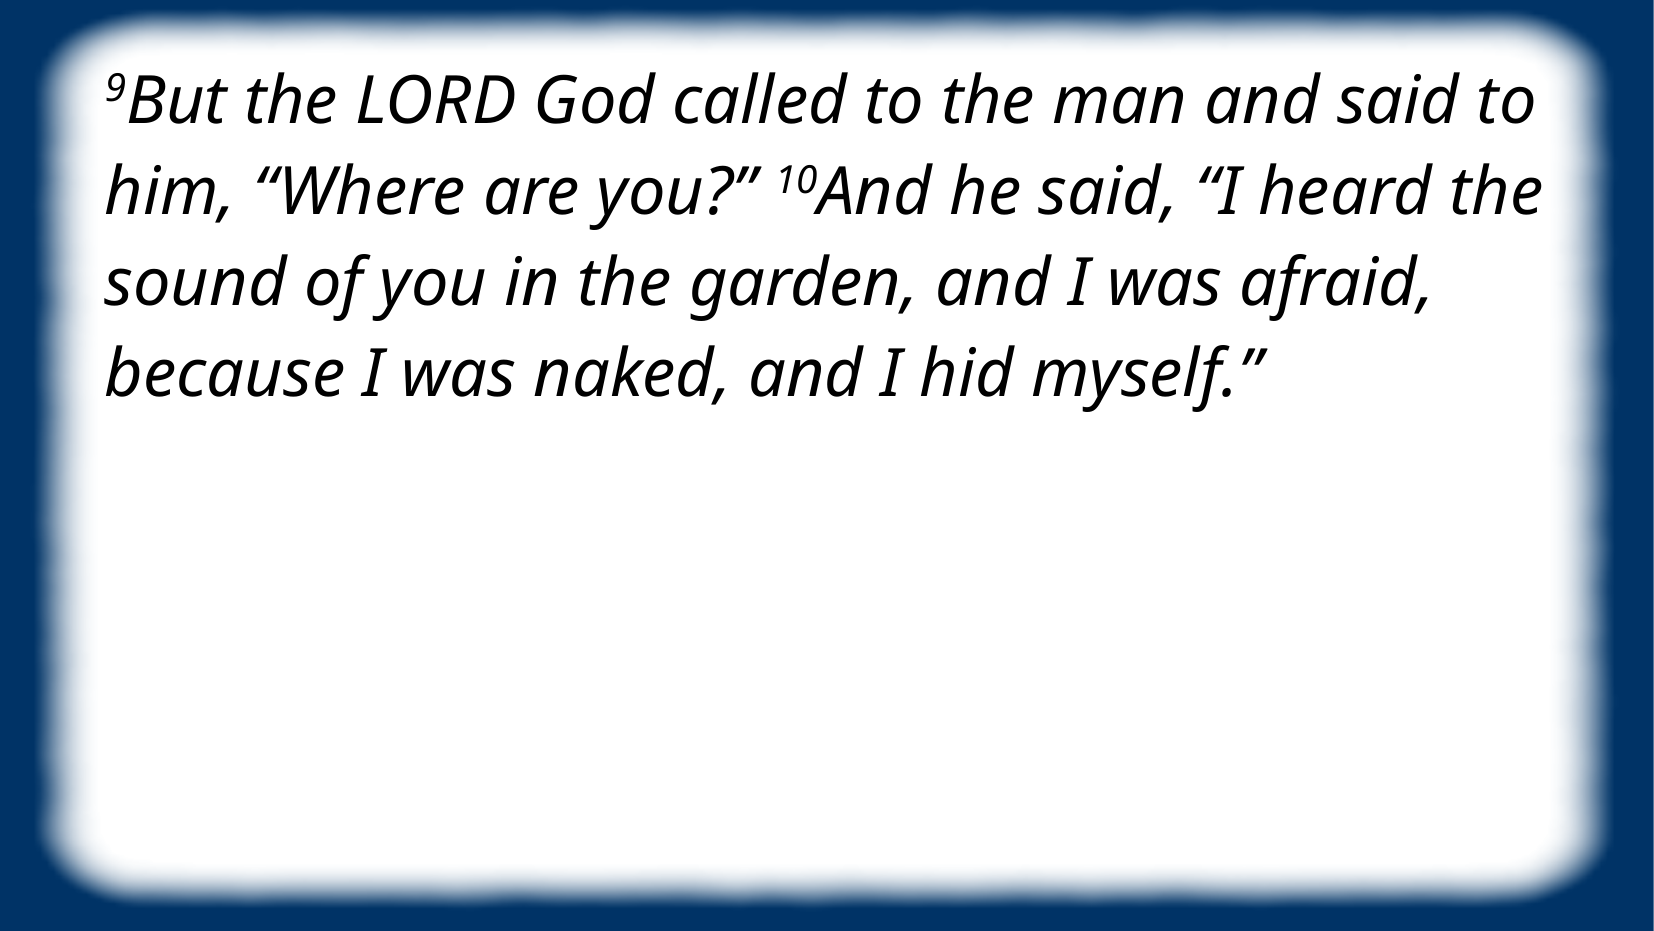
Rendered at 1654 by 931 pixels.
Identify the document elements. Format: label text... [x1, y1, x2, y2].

picture [0, 0, 1654, 931]
text_box 9But the LORD God called to the man and said to him, “Where are you?” 10And he said, “I heard the sound of you in the garden, and I was afraid, because I was naked, and I hid myself.” [90, 45, 1576, 421]
